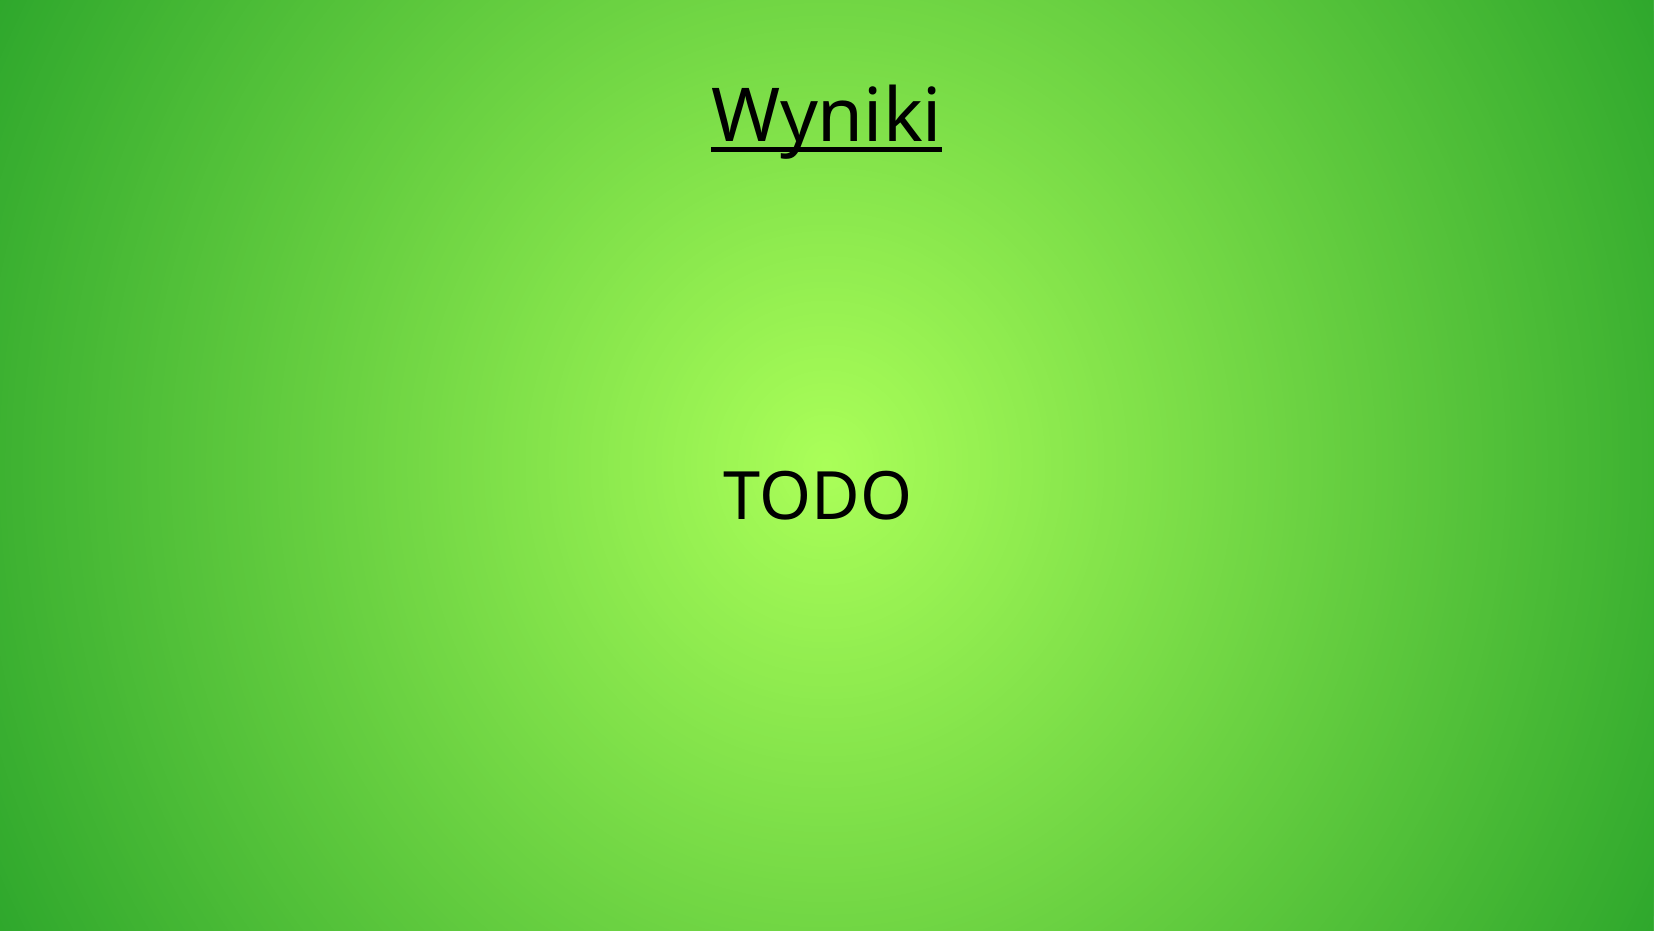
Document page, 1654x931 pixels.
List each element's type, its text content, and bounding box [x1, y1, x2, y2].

subtitle TODO [82, 224, 1571, 764]
title Wyniki [82, 35, 1571, 189]
